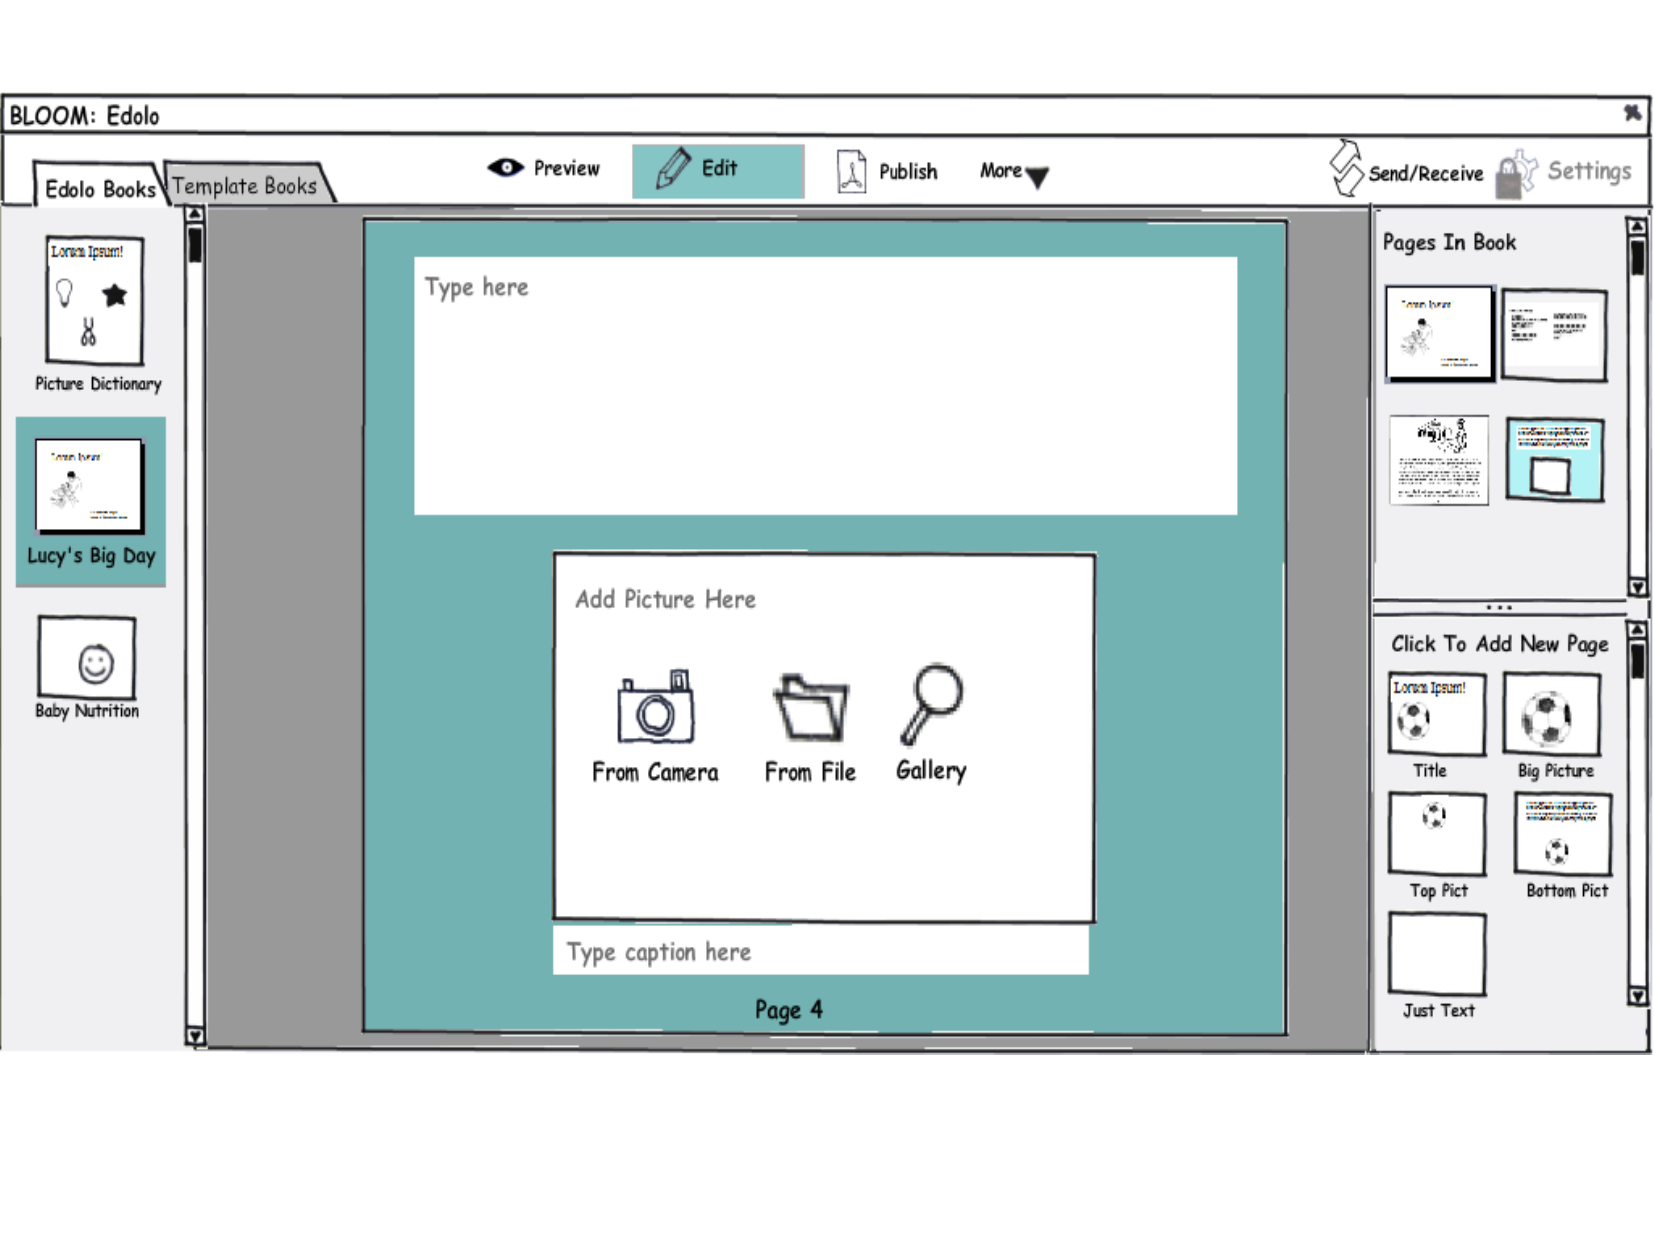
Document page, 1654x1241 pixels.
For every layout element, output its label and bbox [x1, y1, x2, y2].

picture [0, 92, 1654, 1055]
